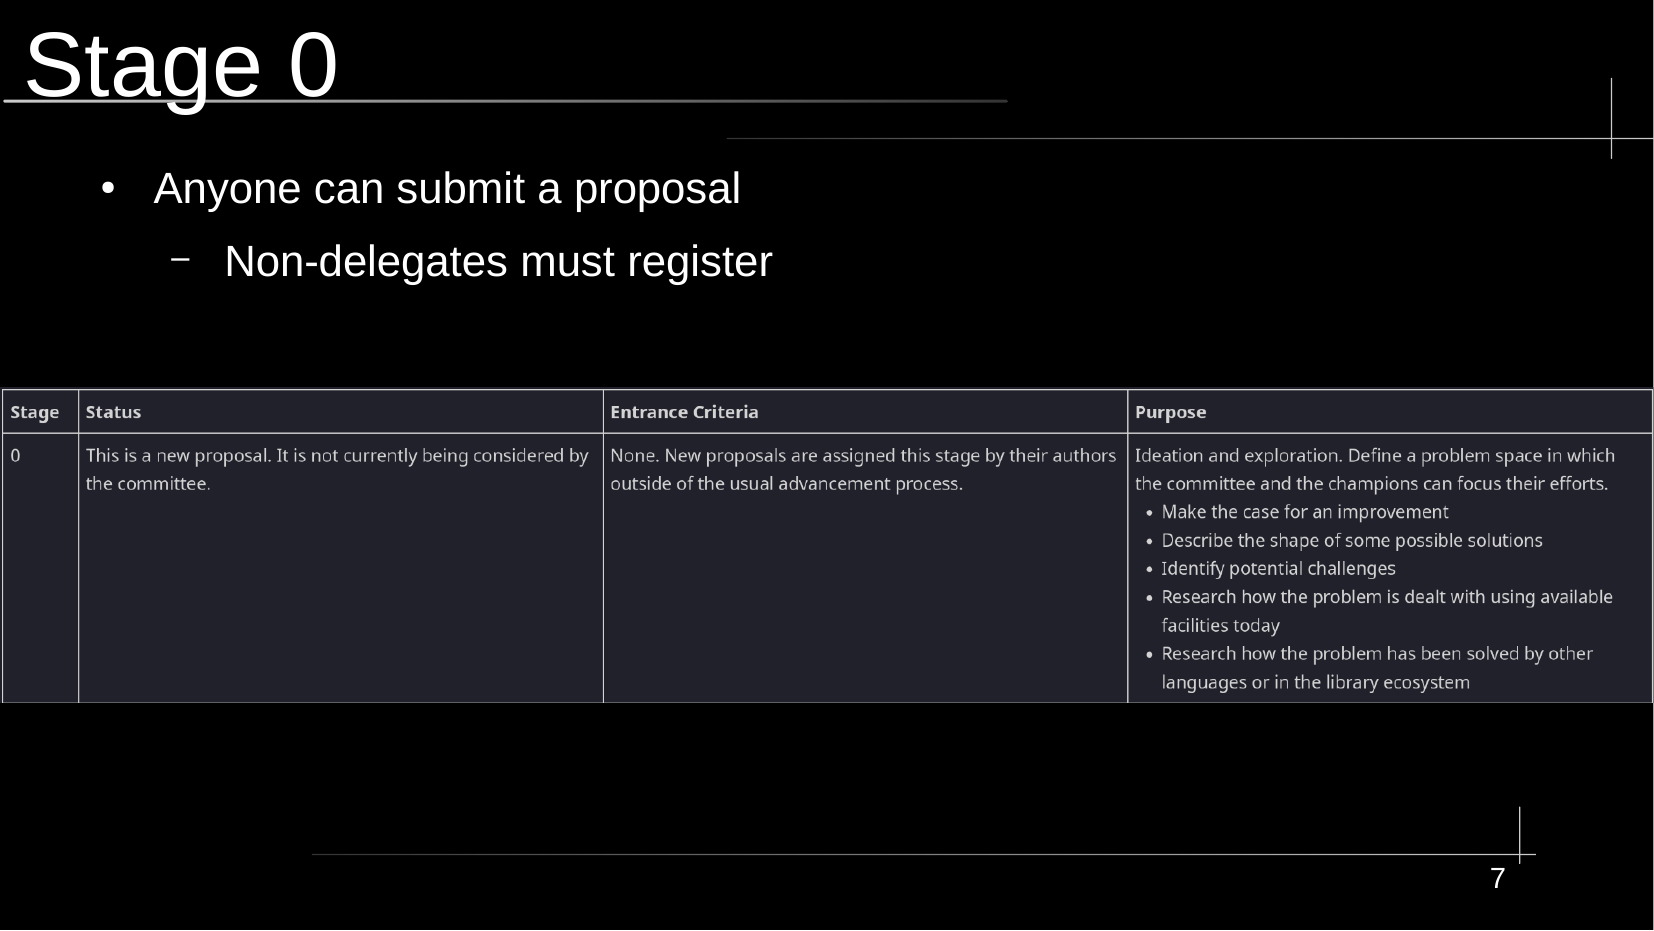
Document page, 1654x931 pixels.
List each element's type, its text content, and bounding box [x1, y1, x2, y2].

list Anyone can submit a proposal Non-delegates must register [82, 164, 1571, 387]
picture [0, 387, 1654, 703]
title Stage 0 [23, 11, 1589, 119]
